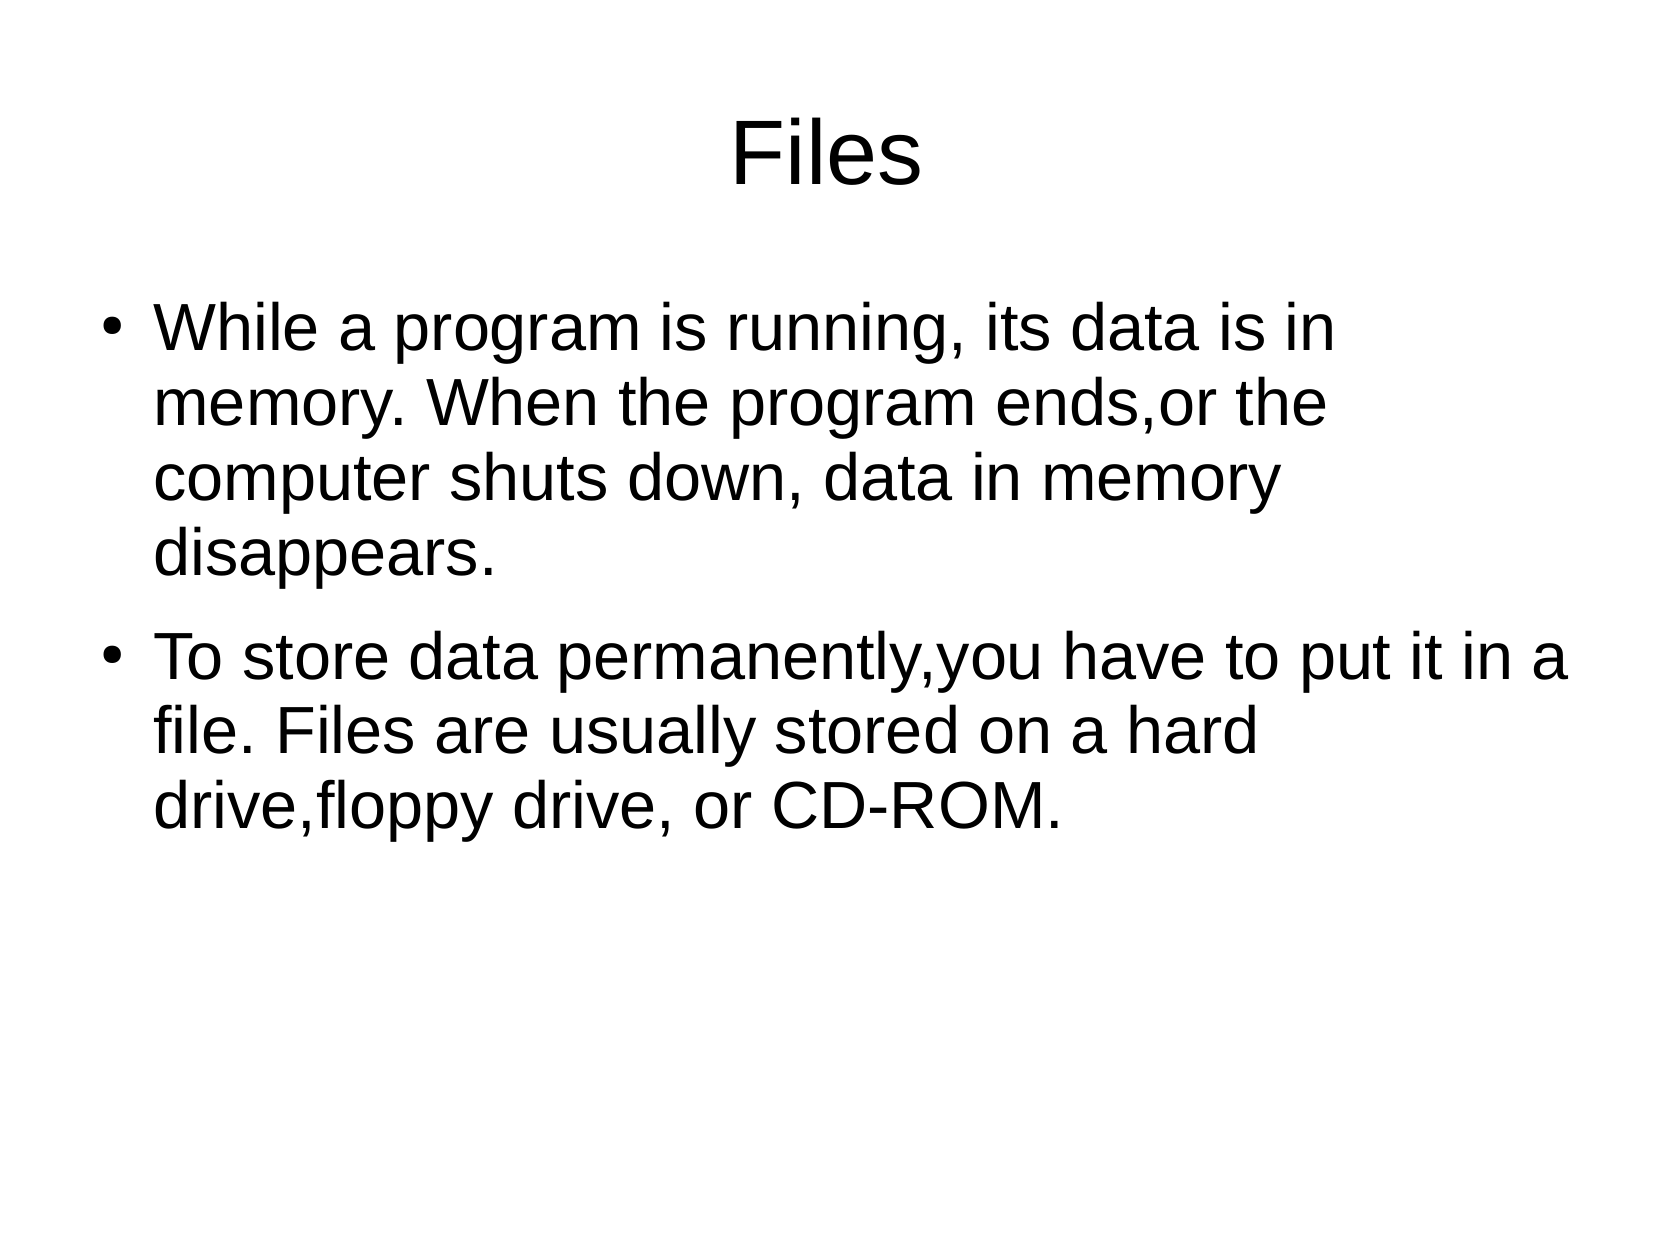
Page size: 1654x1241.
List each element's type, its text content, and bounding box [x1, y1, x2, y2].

list While a program is running, its data is in memory. When the program ends,or the computer shuts down, data in memory disappears. To store data permanently,you have to put it in a file. Files are usually stored on a hard drive,floppy drive, or CD-ROM. [82, 290, 1571, 1010]
title Files [82, 49, 1571, 257]
